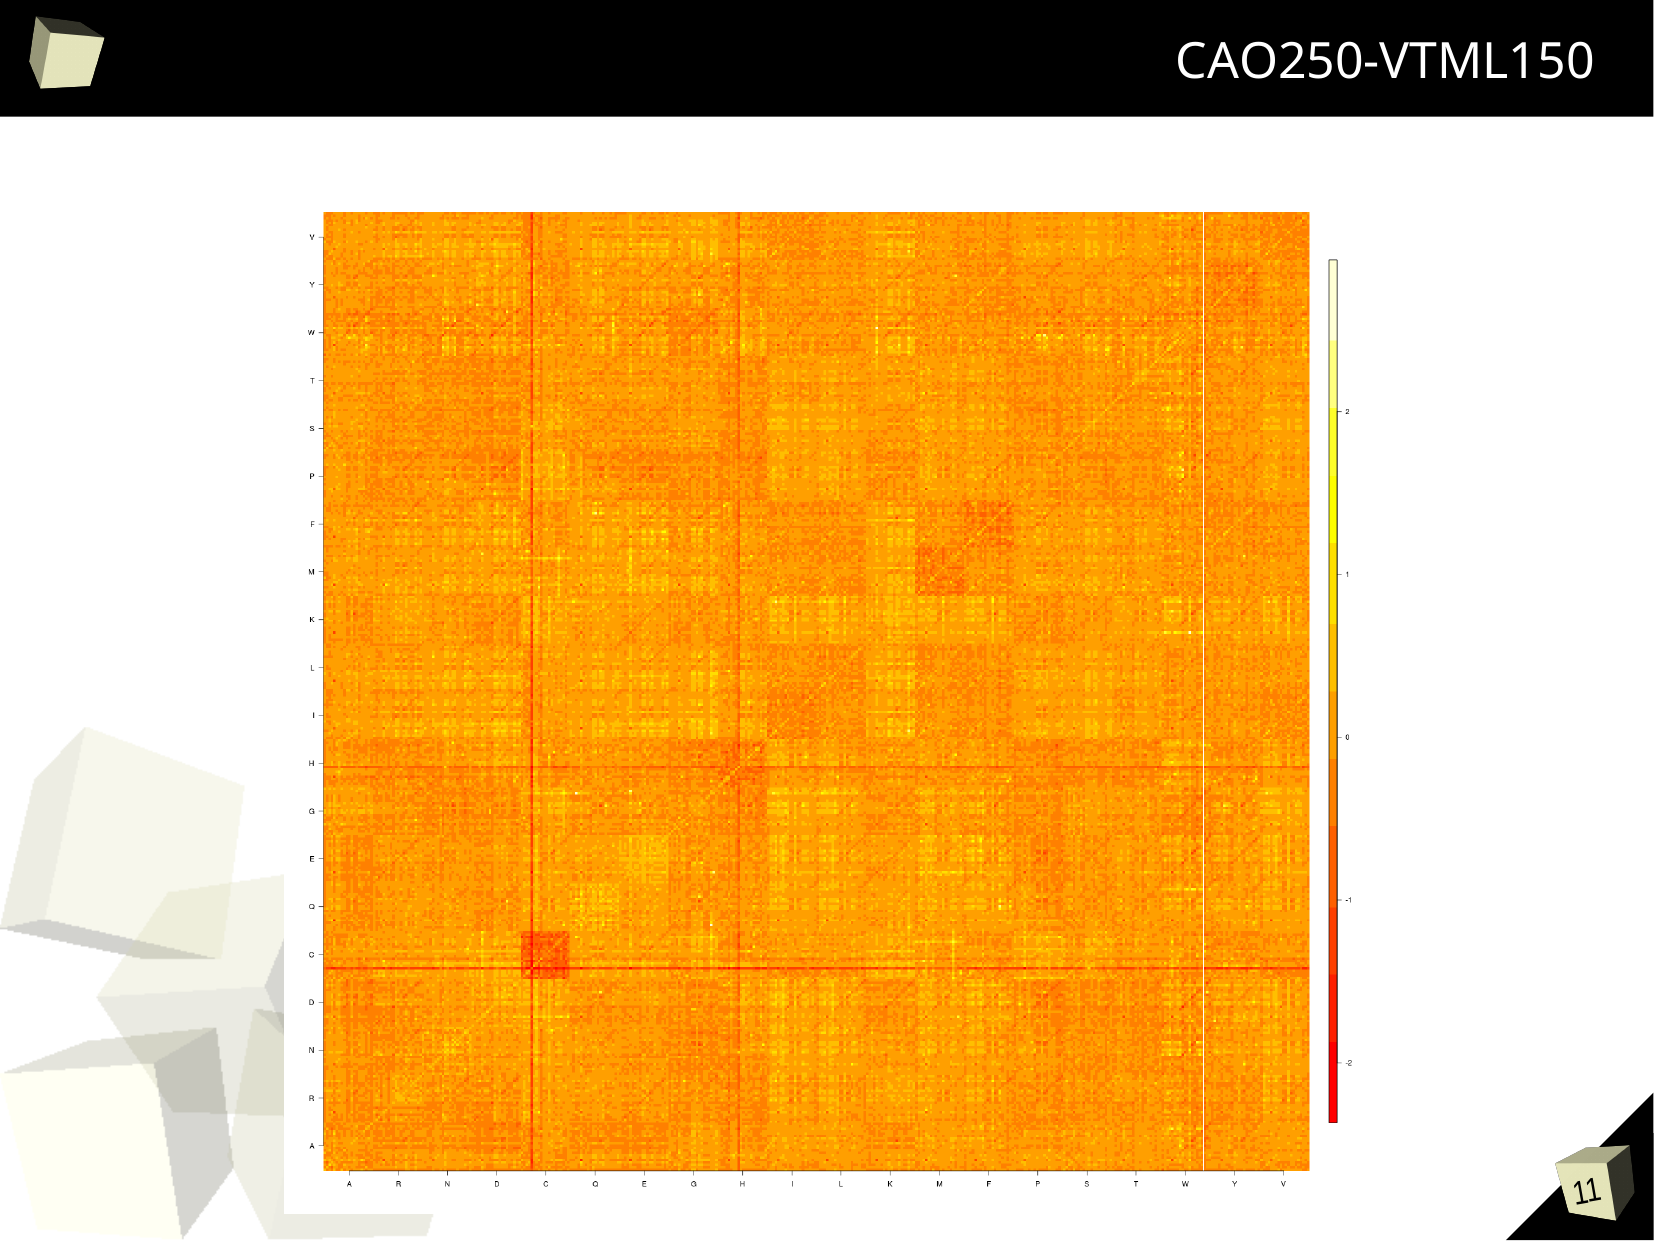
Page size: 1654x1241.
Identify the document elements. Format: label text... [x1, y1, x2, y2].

title CAO250-VTML150 [118, 0, 1595, 119]
picture [0, 177, 1370, 1241]
